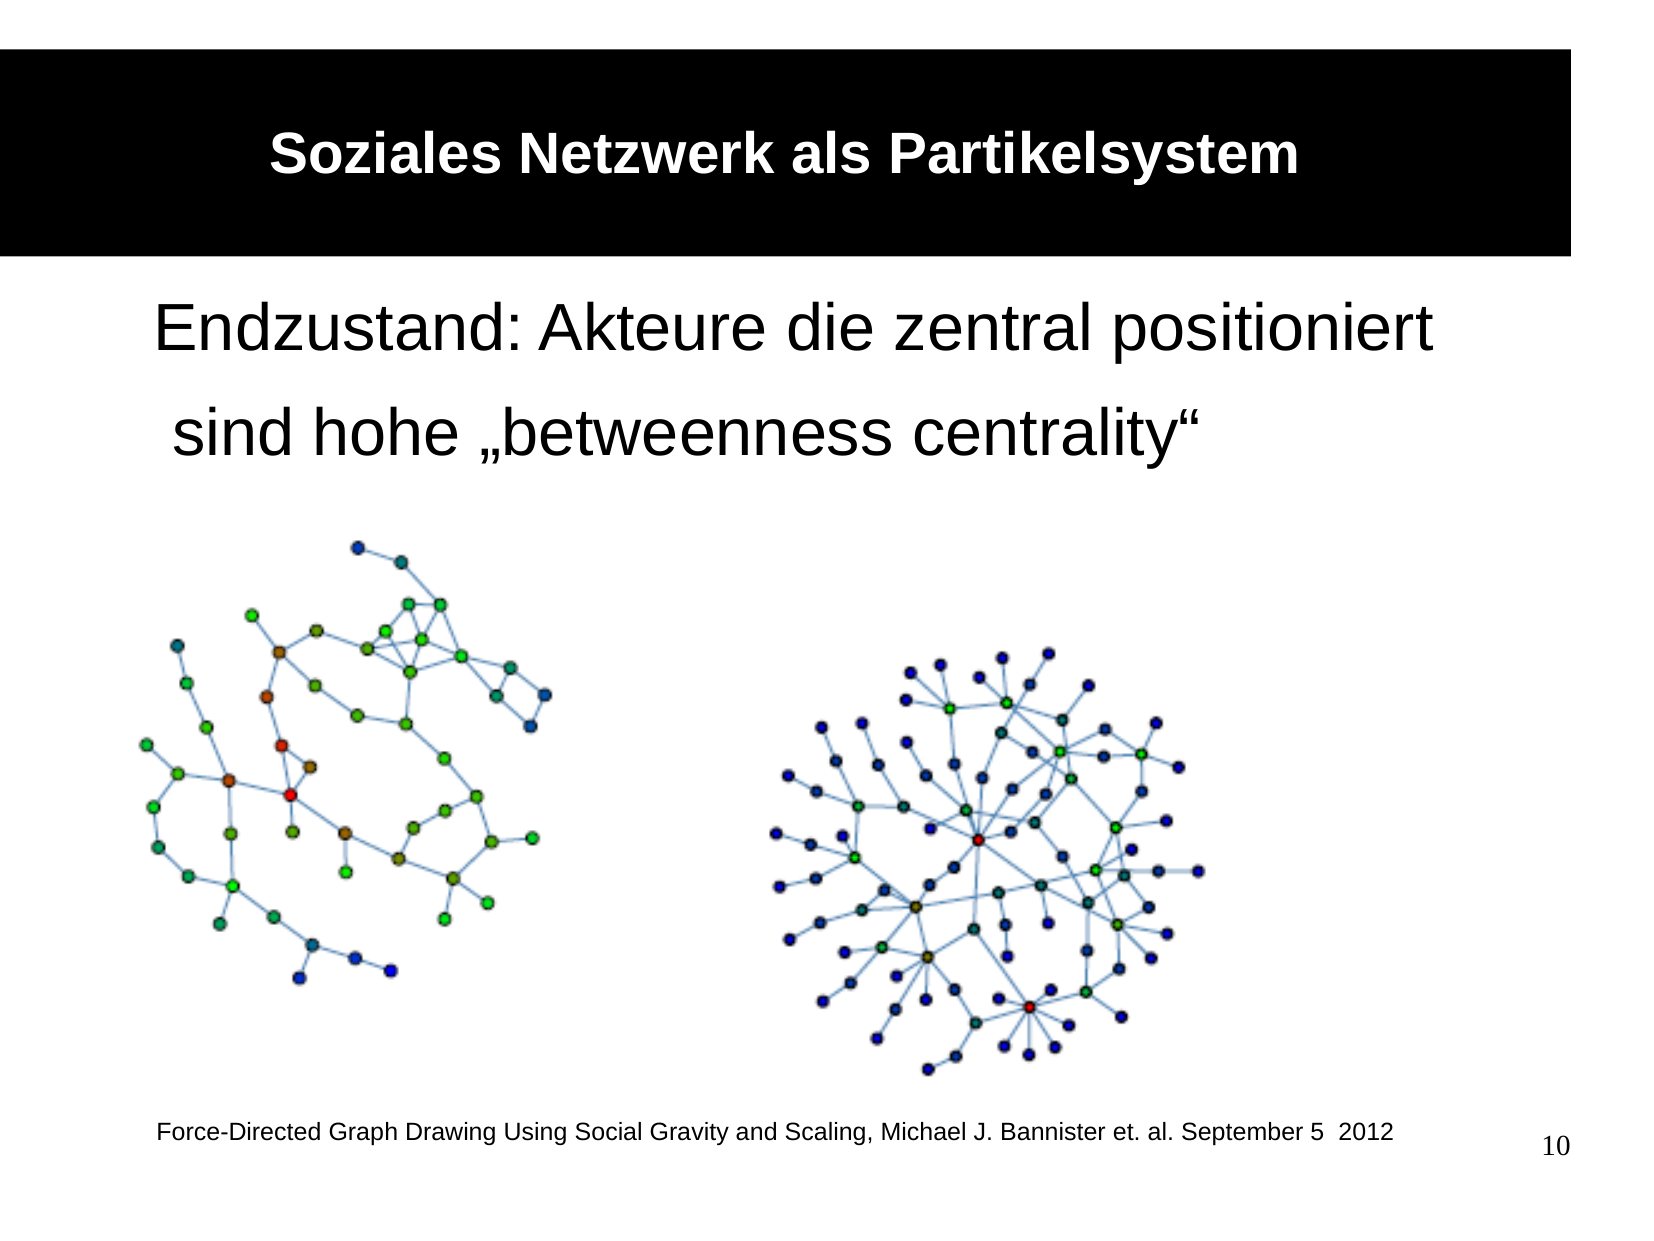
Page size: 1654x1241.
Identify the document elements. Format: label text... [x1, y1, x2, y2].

picture [708, 555, 1241, 1110]
title Soziales Netzwerk als Partikelsystem [0, 49, 1571, 257]
picture [82, 484, 615, 1071]
text_box Force-Directed Graph Drawing Using Social Gravity and Scaling, Michael J. Bannister et. al. September 5 2012 [141, 1110, 1418, 1154]
list Endzustand: Akteure die zentral positioniert sind hohe „betweenness centrality“ [82, 290, 1538, 1010]
